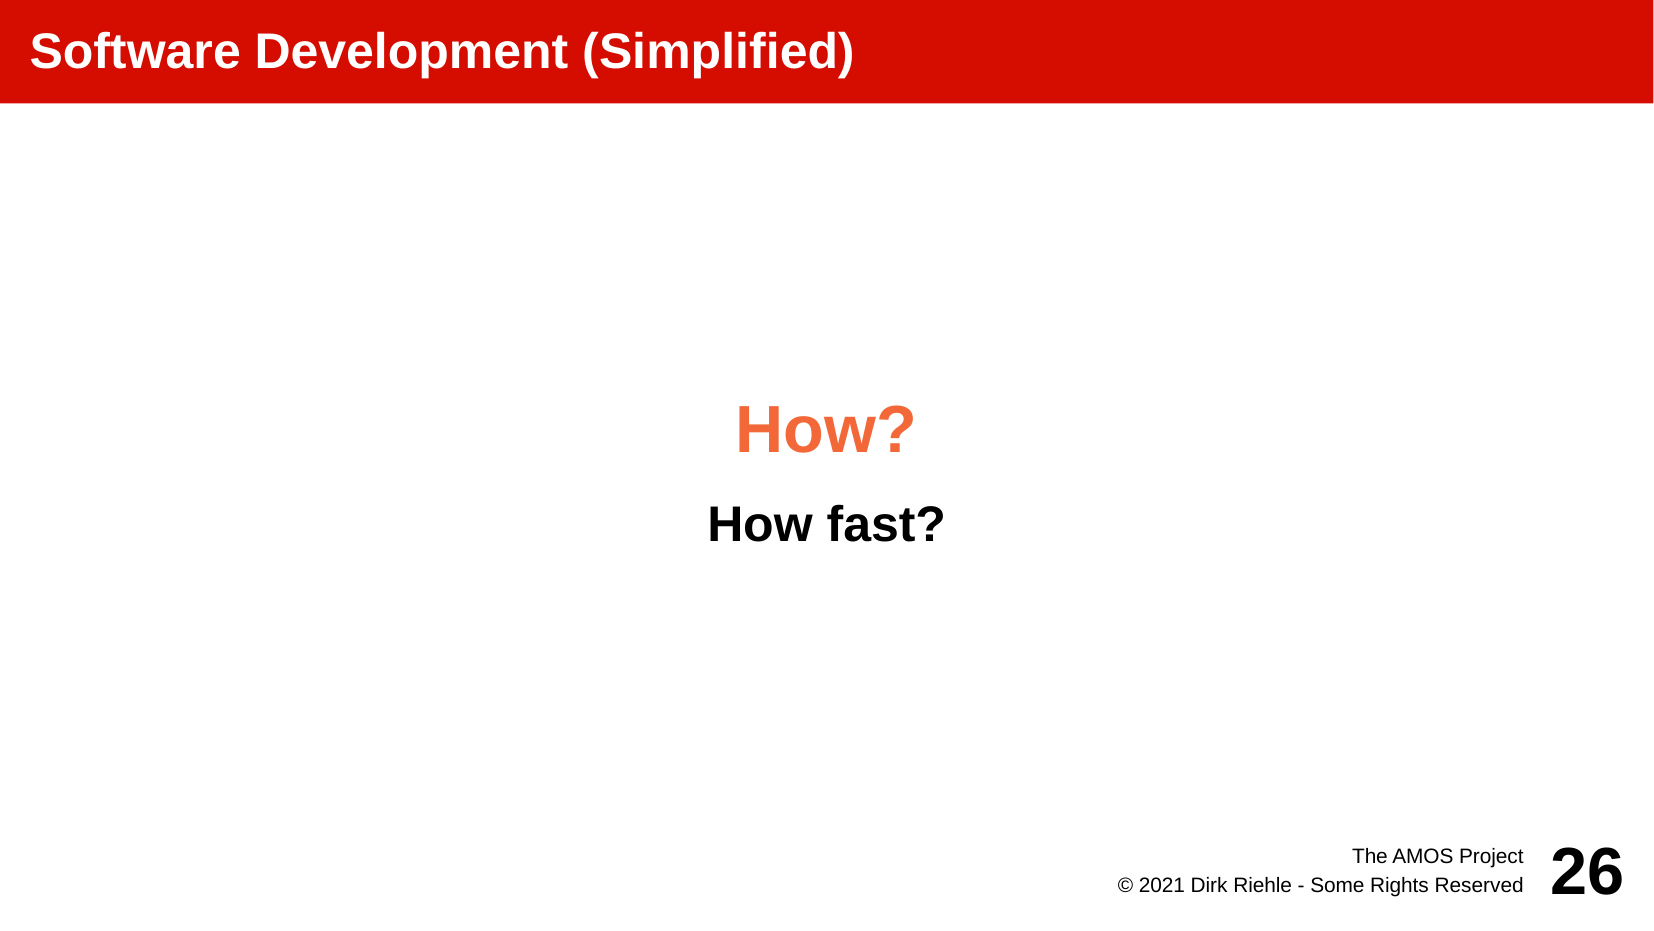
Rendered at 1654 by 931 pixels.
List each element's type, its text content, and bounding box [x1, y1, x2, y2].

subtitle How? How fast? [29, 132, 1625, 813]
title Software Development (Simplified) [0, 0, 1654, 104]
